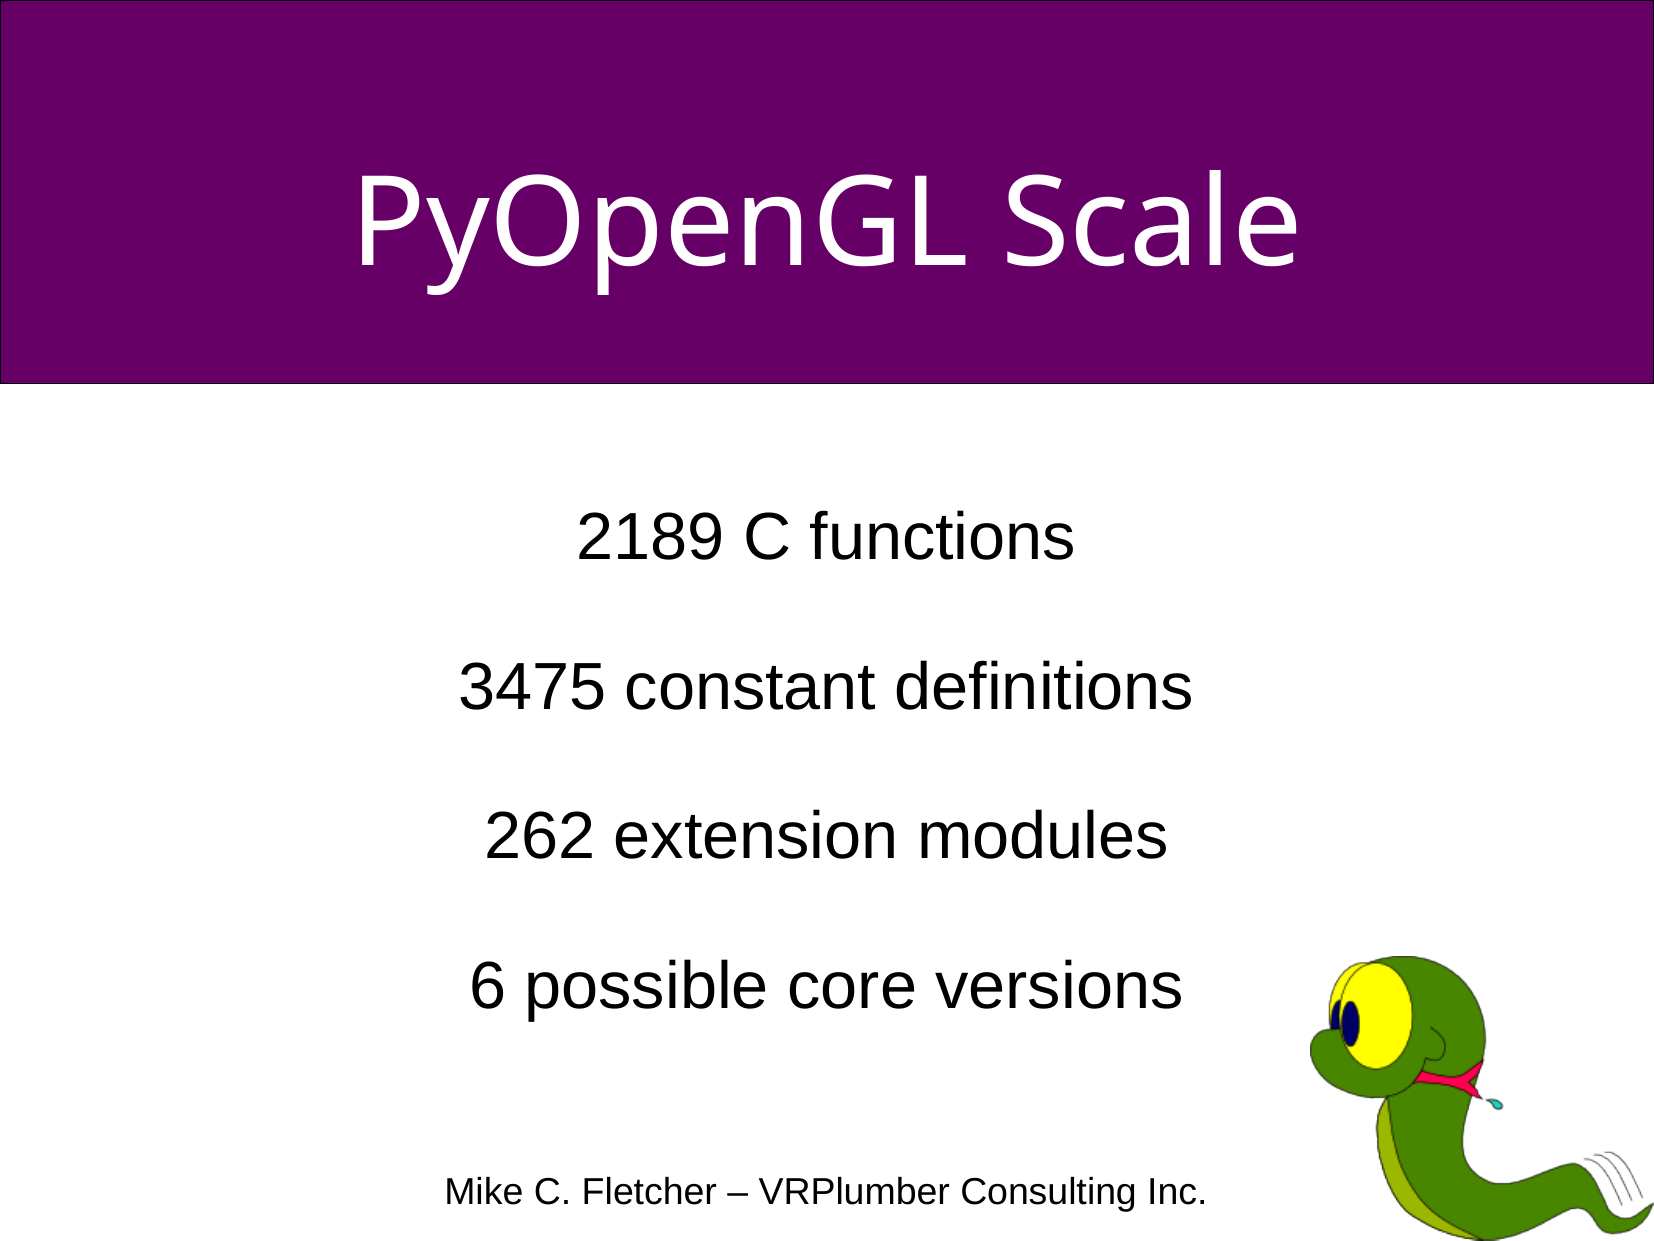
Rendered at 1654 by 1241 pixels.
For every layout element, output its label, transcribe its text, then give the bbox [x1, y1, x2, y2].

subtitle 2189 C functions 3475 constant definitions 262 extension modules 6 possible core versions [82, 420, 1571, 1102]
picture [1310, 956, 1654, 1241]
title PyOpenGL Scale [82, 56, 1571, 377]
